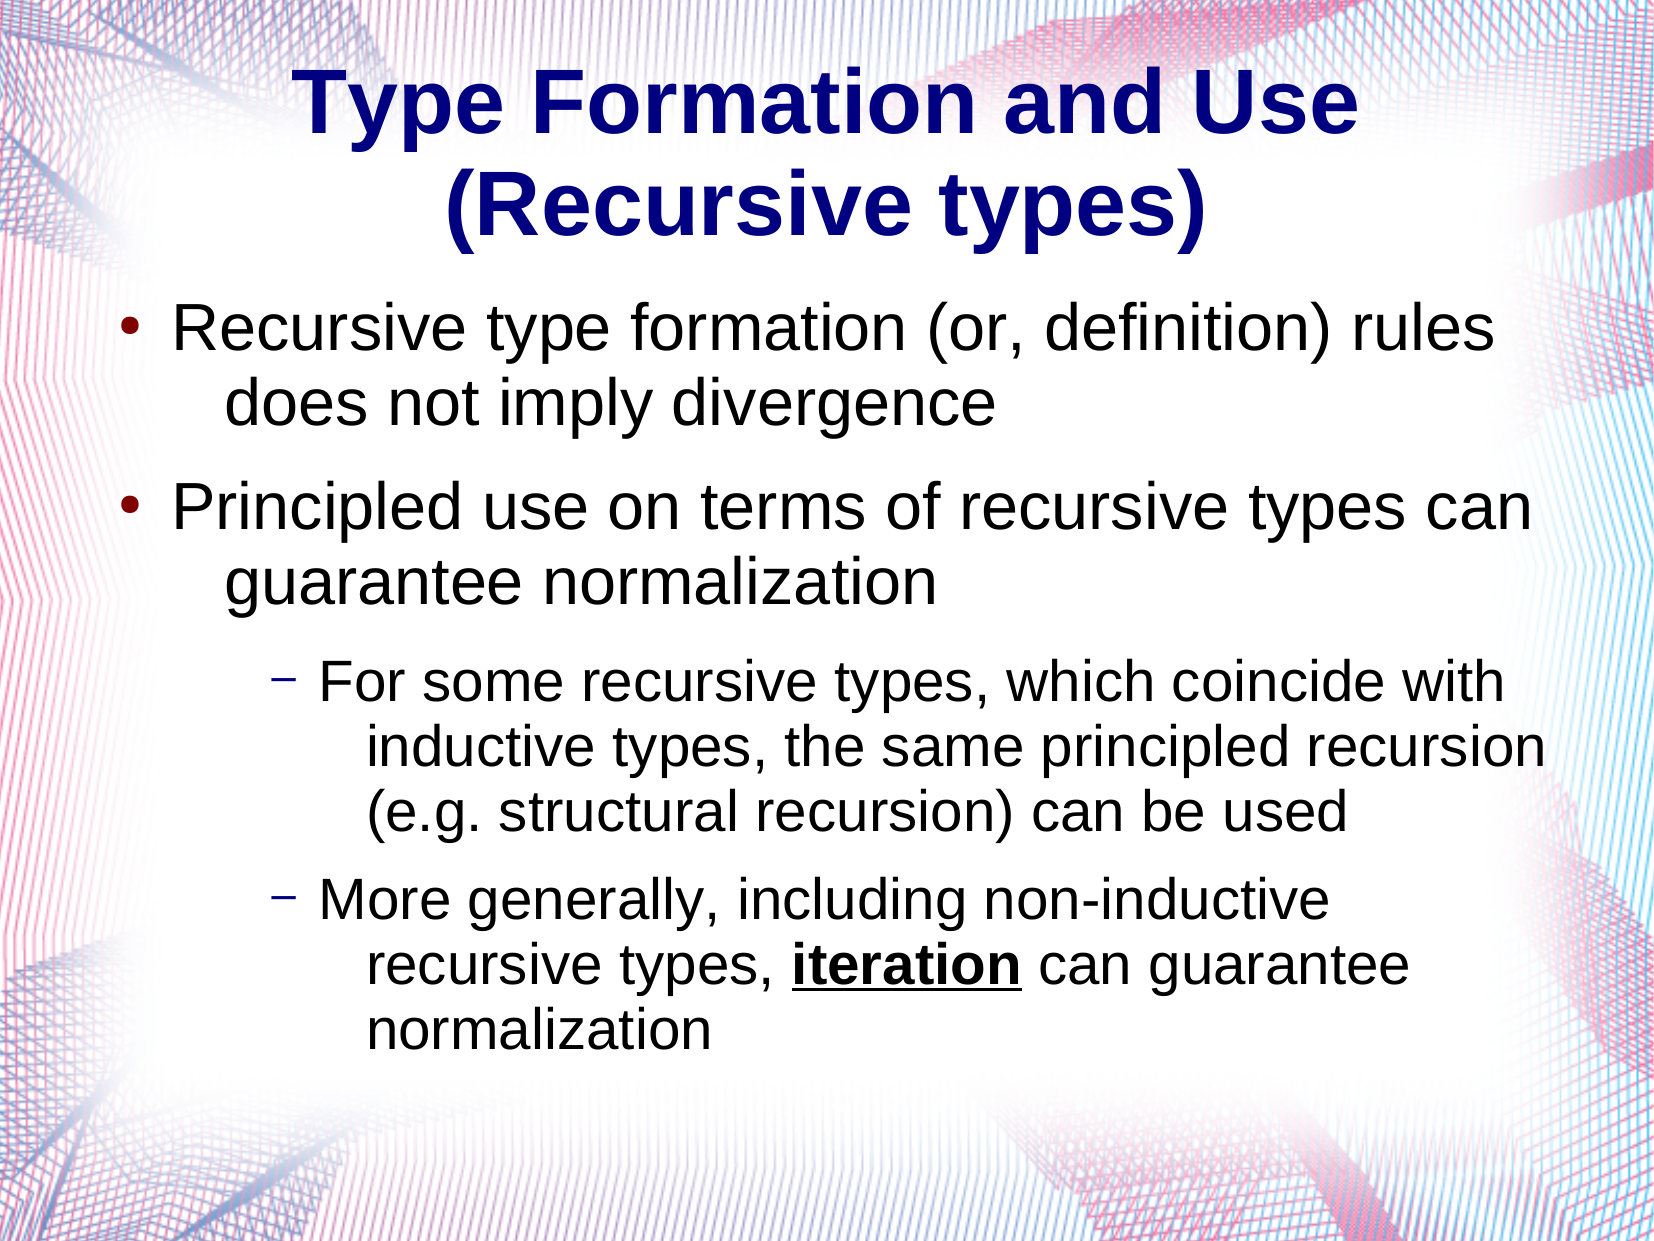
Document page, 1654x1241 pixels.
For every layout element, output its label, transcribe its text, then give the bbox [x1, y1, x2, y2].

picture [0, 0, 1654, 1241]
list Recursive type formation (or, definition) rules does not imply divergence Principled use on terms of recursive types can guarantee normalization For some recursive types, which coincide with inductive types, the same principled recursion (e.g. structural recursion) can be used More generally, including non-inductive recursive types, iteration can guarantee normalization [82, 290, 1571, 1109]
title Type Formation and Use (Recursive types) [82, 49, 1571, 257]
